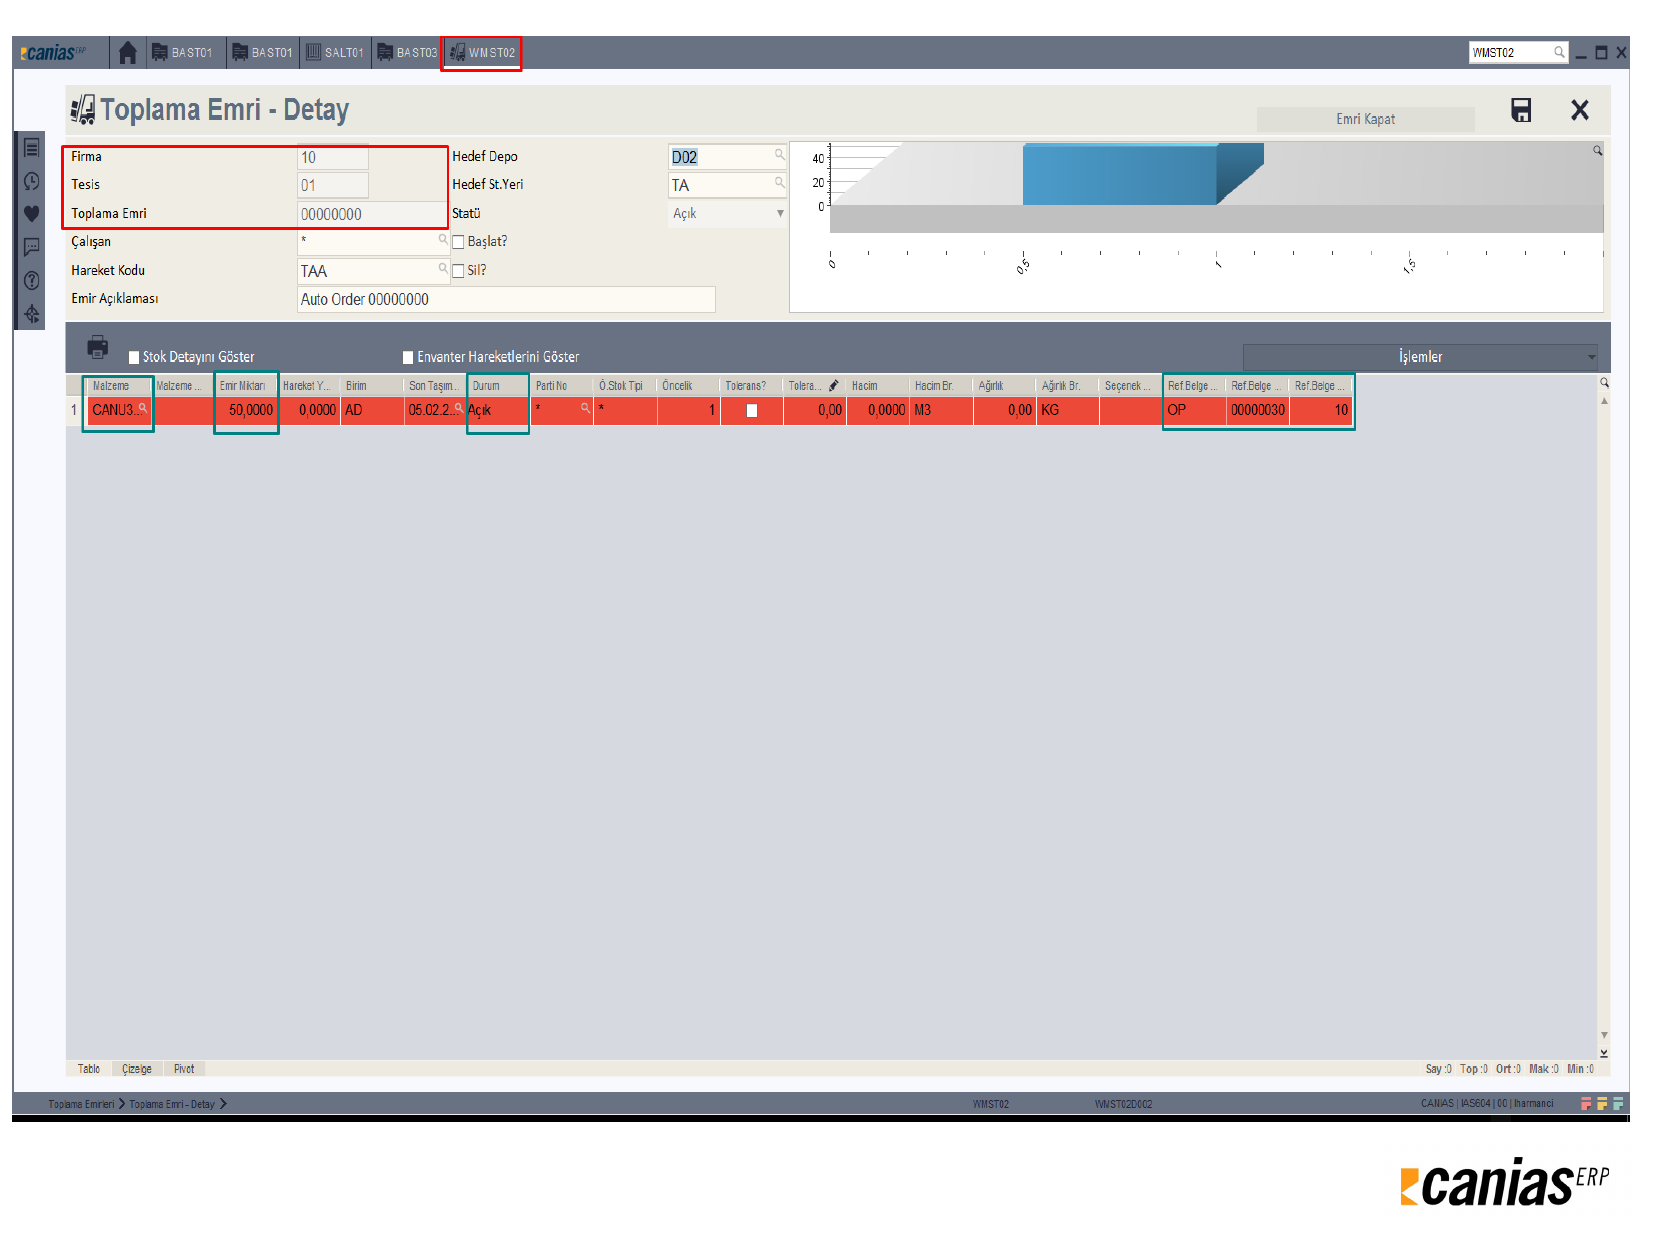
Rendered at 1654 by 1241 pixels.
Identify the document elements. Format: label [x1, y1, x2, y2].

picture [1375, 1139, 1635, 1223]
picture [12, 36, 1630, 1123]
